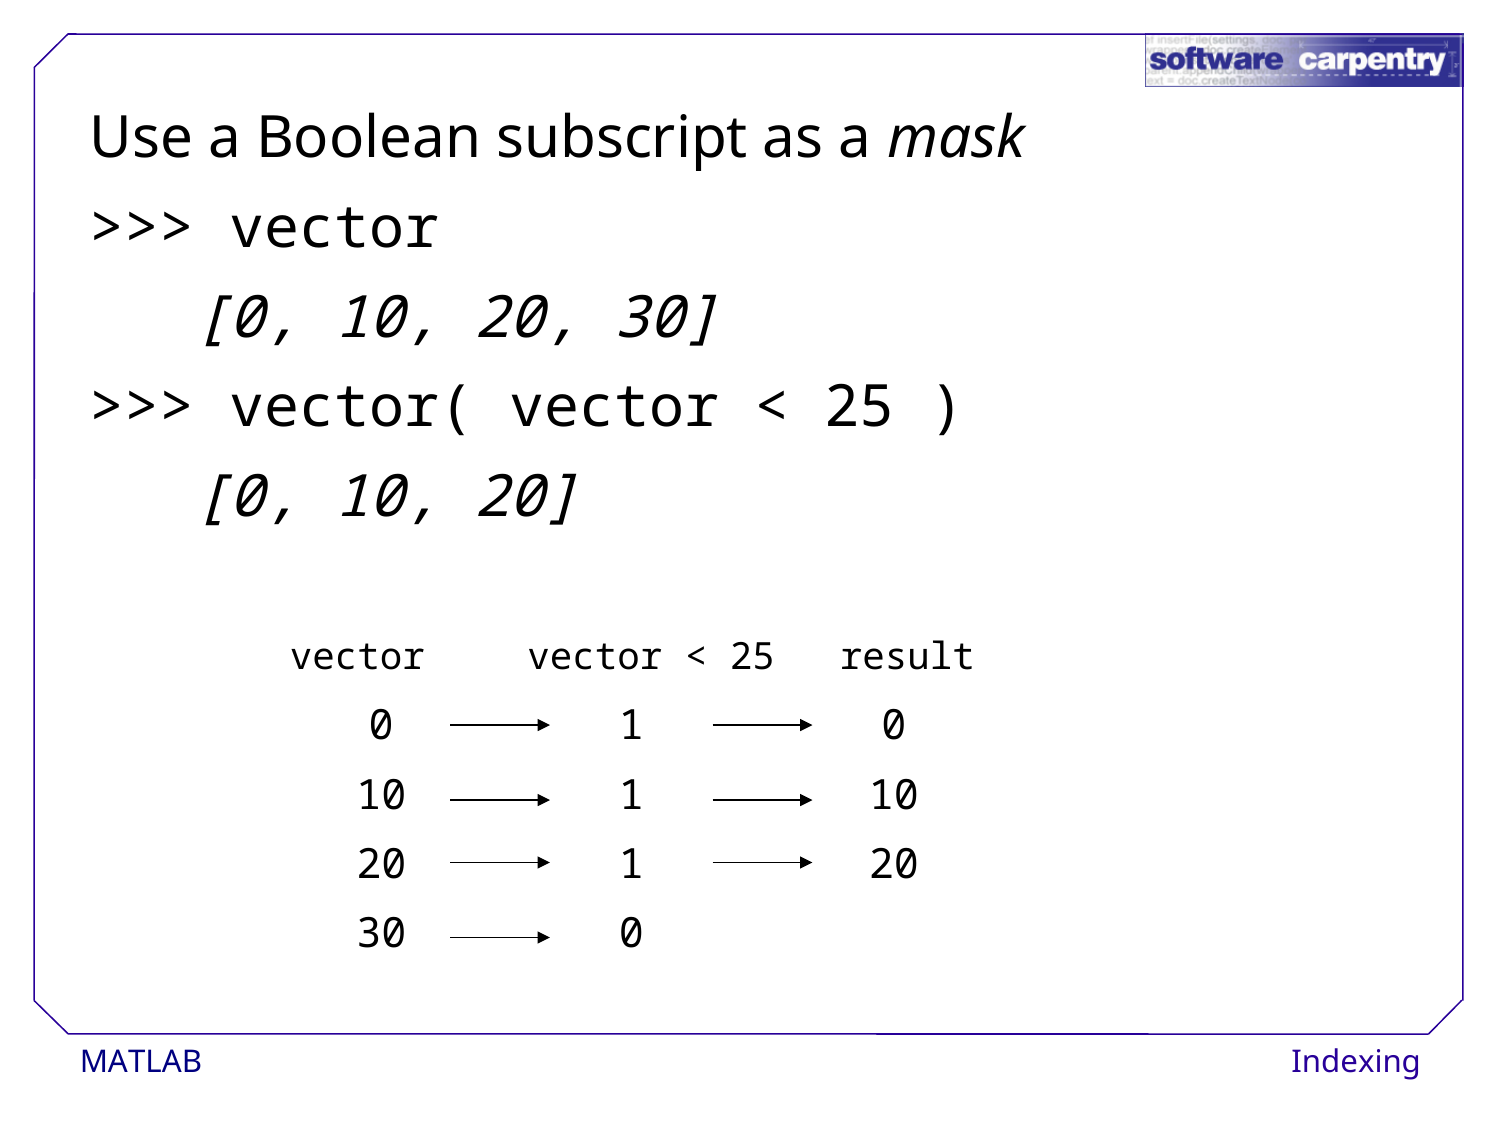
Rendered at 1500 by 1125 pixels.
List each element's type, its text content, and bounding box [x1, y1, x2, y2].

text_box result [825, 624, 1038, 686]
table_cell 30 [338, 903, 425, 973]
table_cell 20 [338, 834, 425, 903]
table_cell 10 [850, 764, 938, 834]
table_cell 1 [587, 764, 675, 834]
text_box vector < 25 [512, 624, 813, 686]
table_cell 20 [850, 834, 938, 903]
table_header 0 [850, 695, 938, 764]
table_cell 1 [587, 834, 675, 903]
list Use a Boolean subscript as a mask >>> vector [0, 10, 20, 30] >>> vector( vector < 25 ) [0, 10, 20] [75, 99, 1426, 1013]
table_cell 0 [587, 903, 675, 973]
text_box vector [274, 624, 451, 686]
table_header 0 [338, 695, 425, 764]
picture [1145, 33, 1464, 87]
table_header 1 [587, 695, 675, 764]
table_cell 10 [338, 764, 425, 834]
